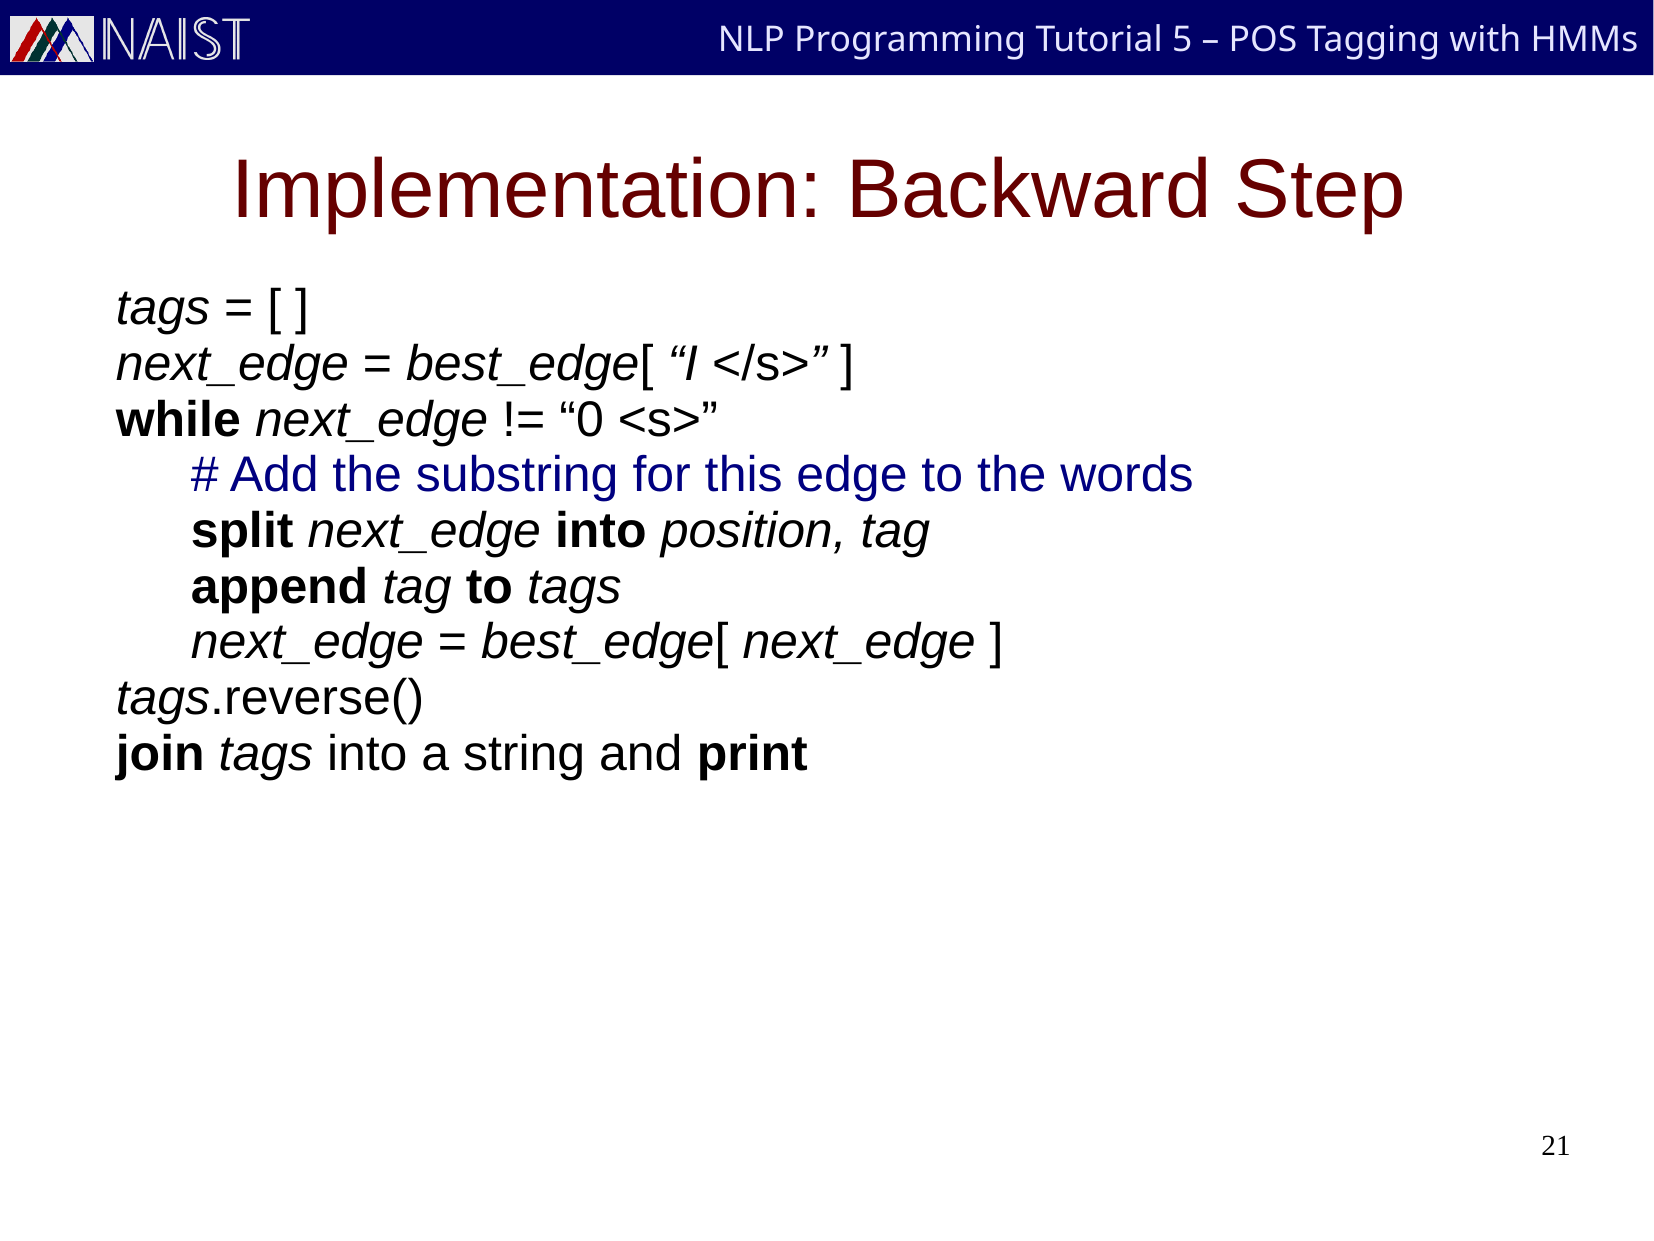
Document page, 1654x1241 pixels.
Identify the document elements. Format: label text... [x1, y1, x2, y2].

title Implementation: Backward Step [75, 92, 1564, 271]
text_box tags = [ ] next_edge = best_edge[ “I </s>” ] while next_edge != “0 <s>” # Add the substring for this edge to the words split next_edge into position, tag append tag to tags next_edge = best_edge[ next_edge ] tags.reverse() join tags into a string and print [25, 271, 1613, 789]
picture [10, 16, 94, 62]
picture [102, 17, 251, 60]
